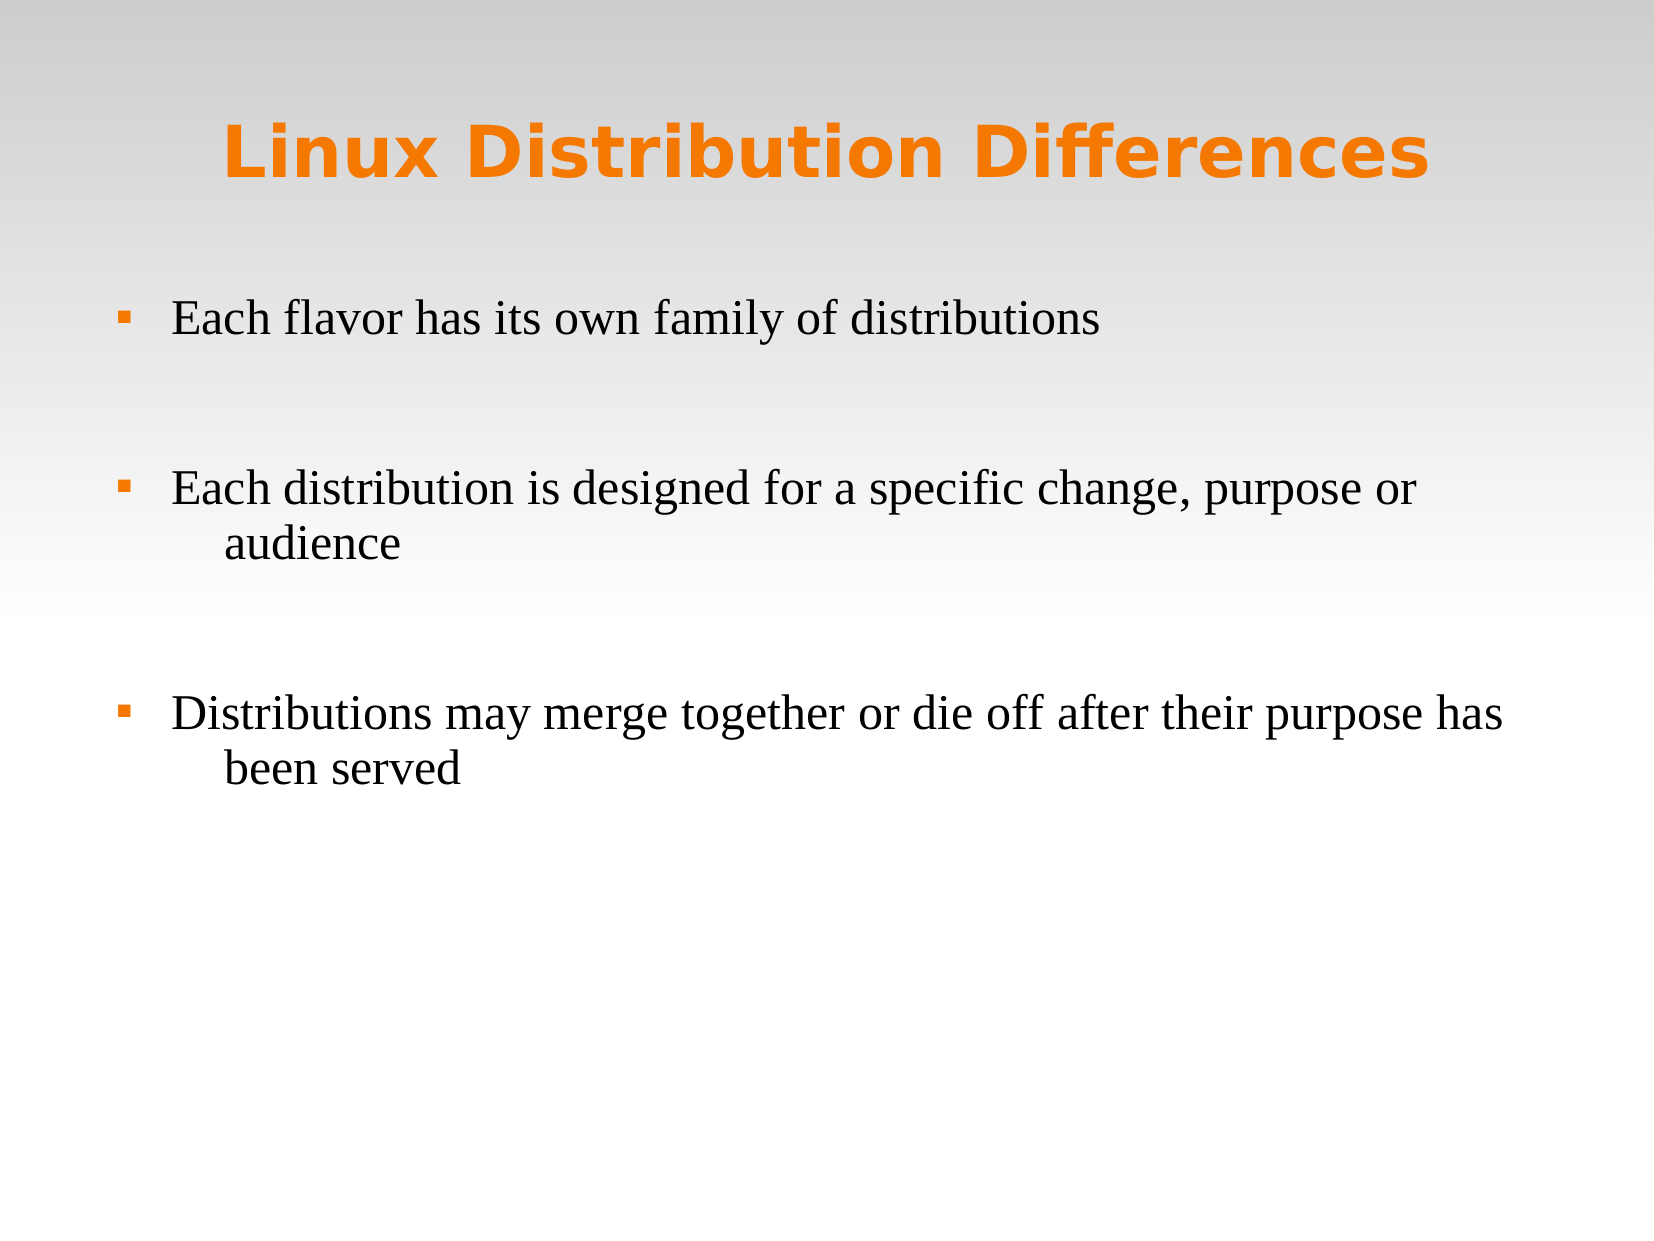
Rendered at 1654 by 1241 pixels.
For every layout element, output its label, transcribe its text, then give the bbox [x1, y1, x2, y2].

list Each flavor has its own family of distributions Each distribution is designed for a specific change, purpose or audience Distributions may merge together or die off after their purpose has been served [82, 290, 1571, 1109]
title Linux Distribution Differences [82, 49, 1571, 257]
